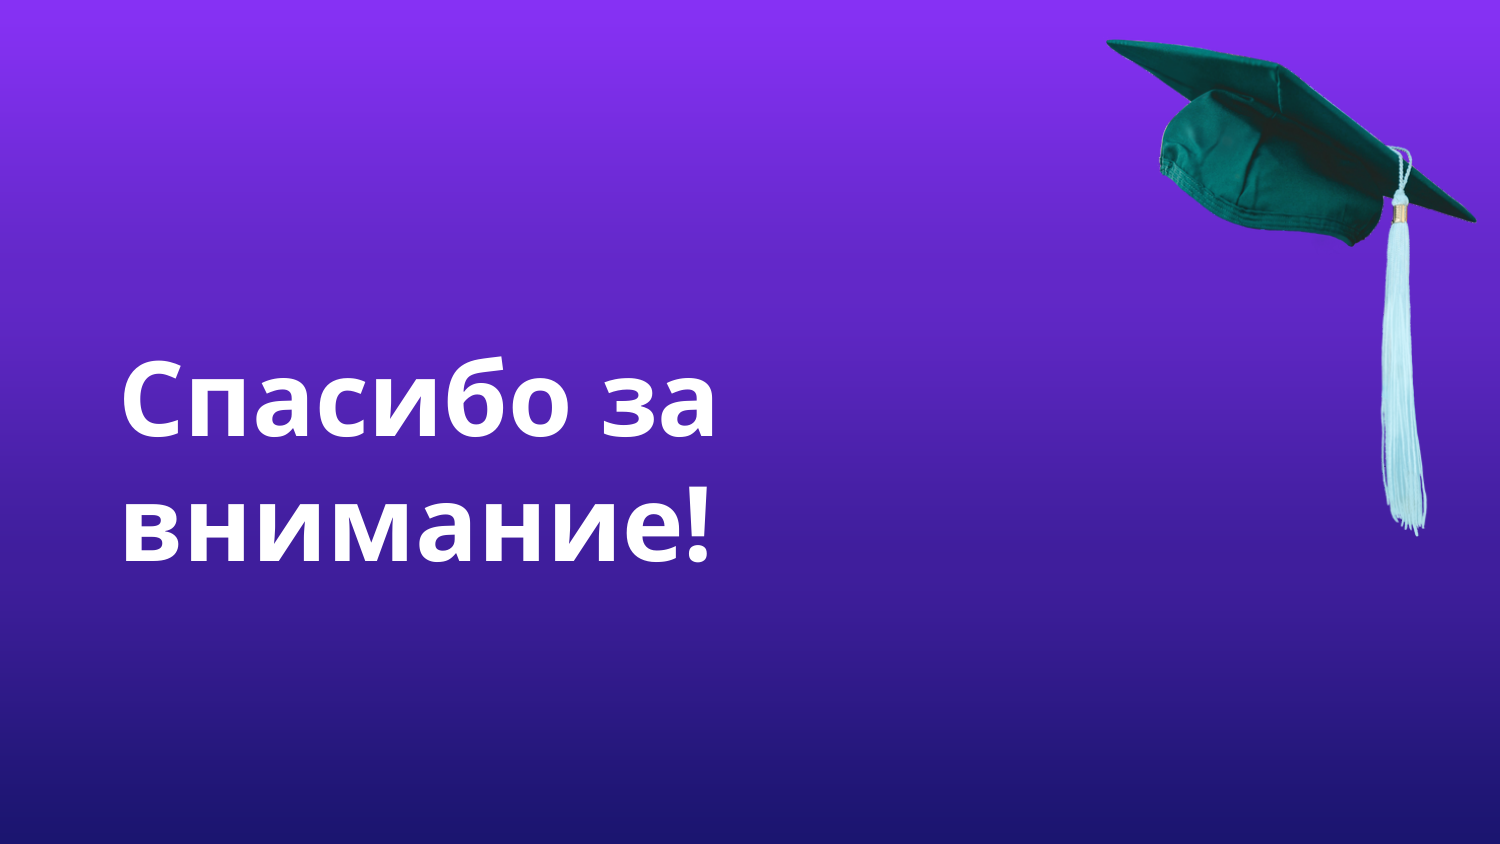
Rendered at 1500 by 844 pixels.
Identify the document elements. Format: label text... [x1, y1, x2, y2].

title Спасибо за внимание! [103, 317, 1300, 638]
picture [0, 0, 1500, 844]
